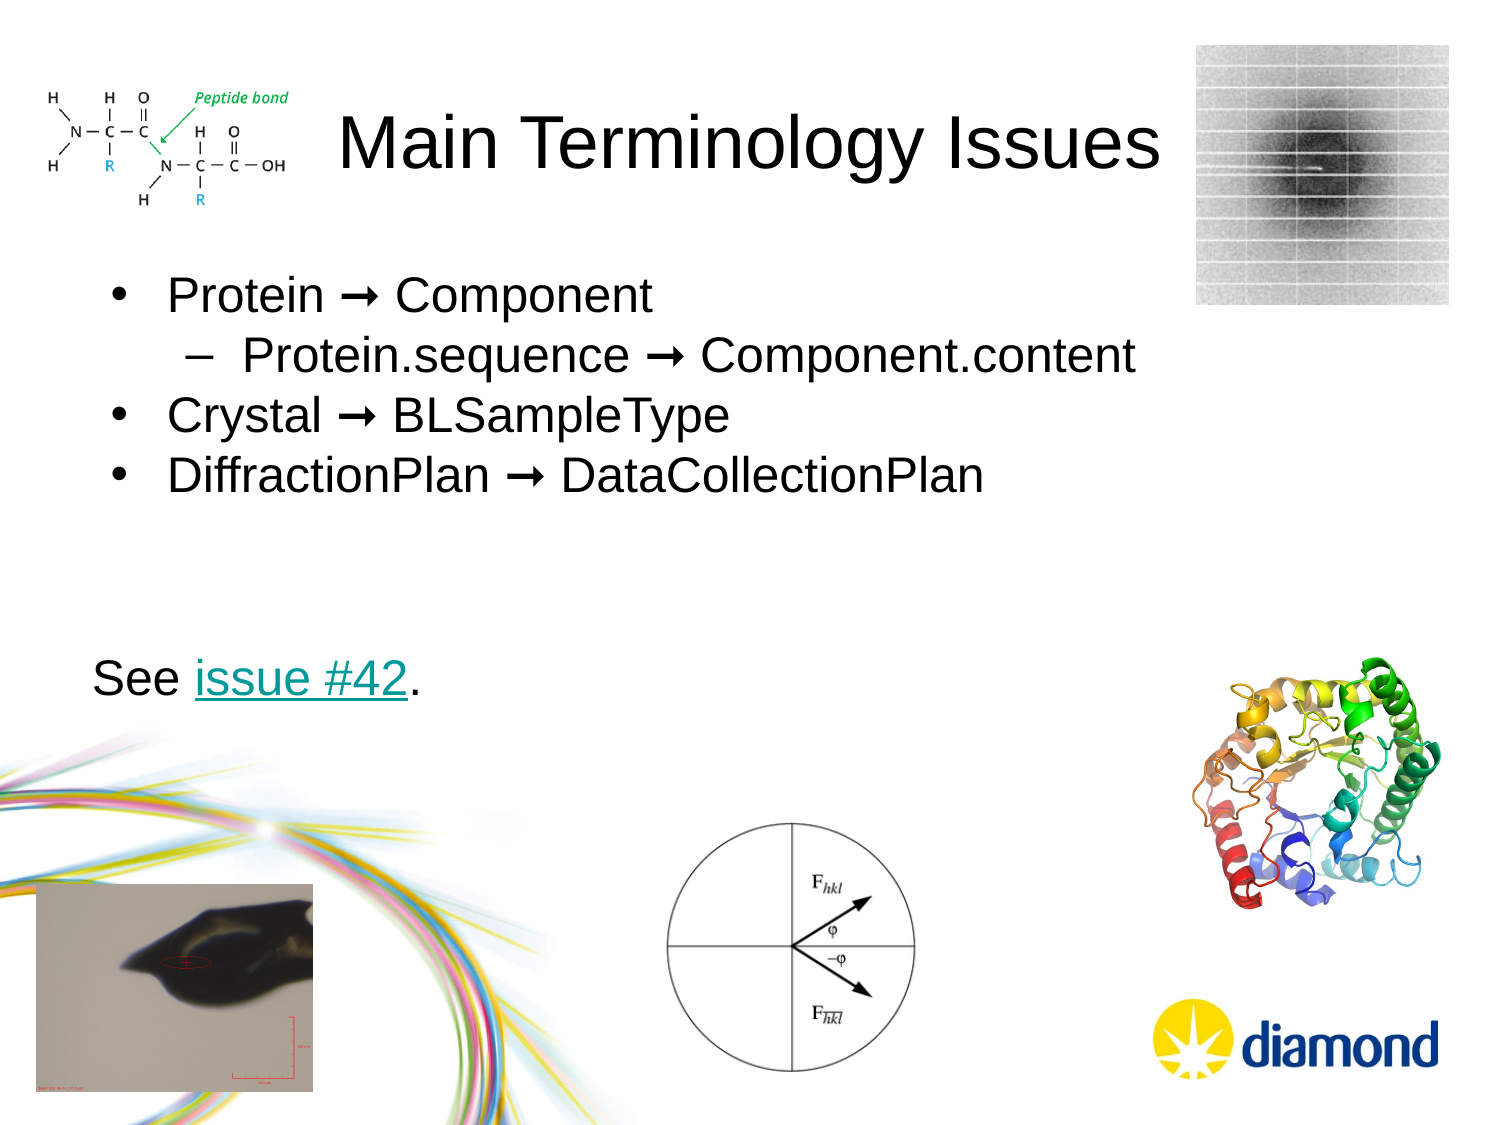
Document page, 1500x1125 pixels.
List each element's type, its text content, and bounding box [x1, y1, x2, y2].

picture [0, 587, 1449, 1125]
list Protein ➞ Component Protein.sequence ➞ Component.content Crystal ➞ BLSampleType DiffractionPlan ➞ DataCollectionPlan See issue #42. [76, 255, 1427, 998]
title Main Terminology Issues [75, 45, 1196, 233]
picture [1196, 45, 1449, 305]
picture [19, 63, 313, 233]
